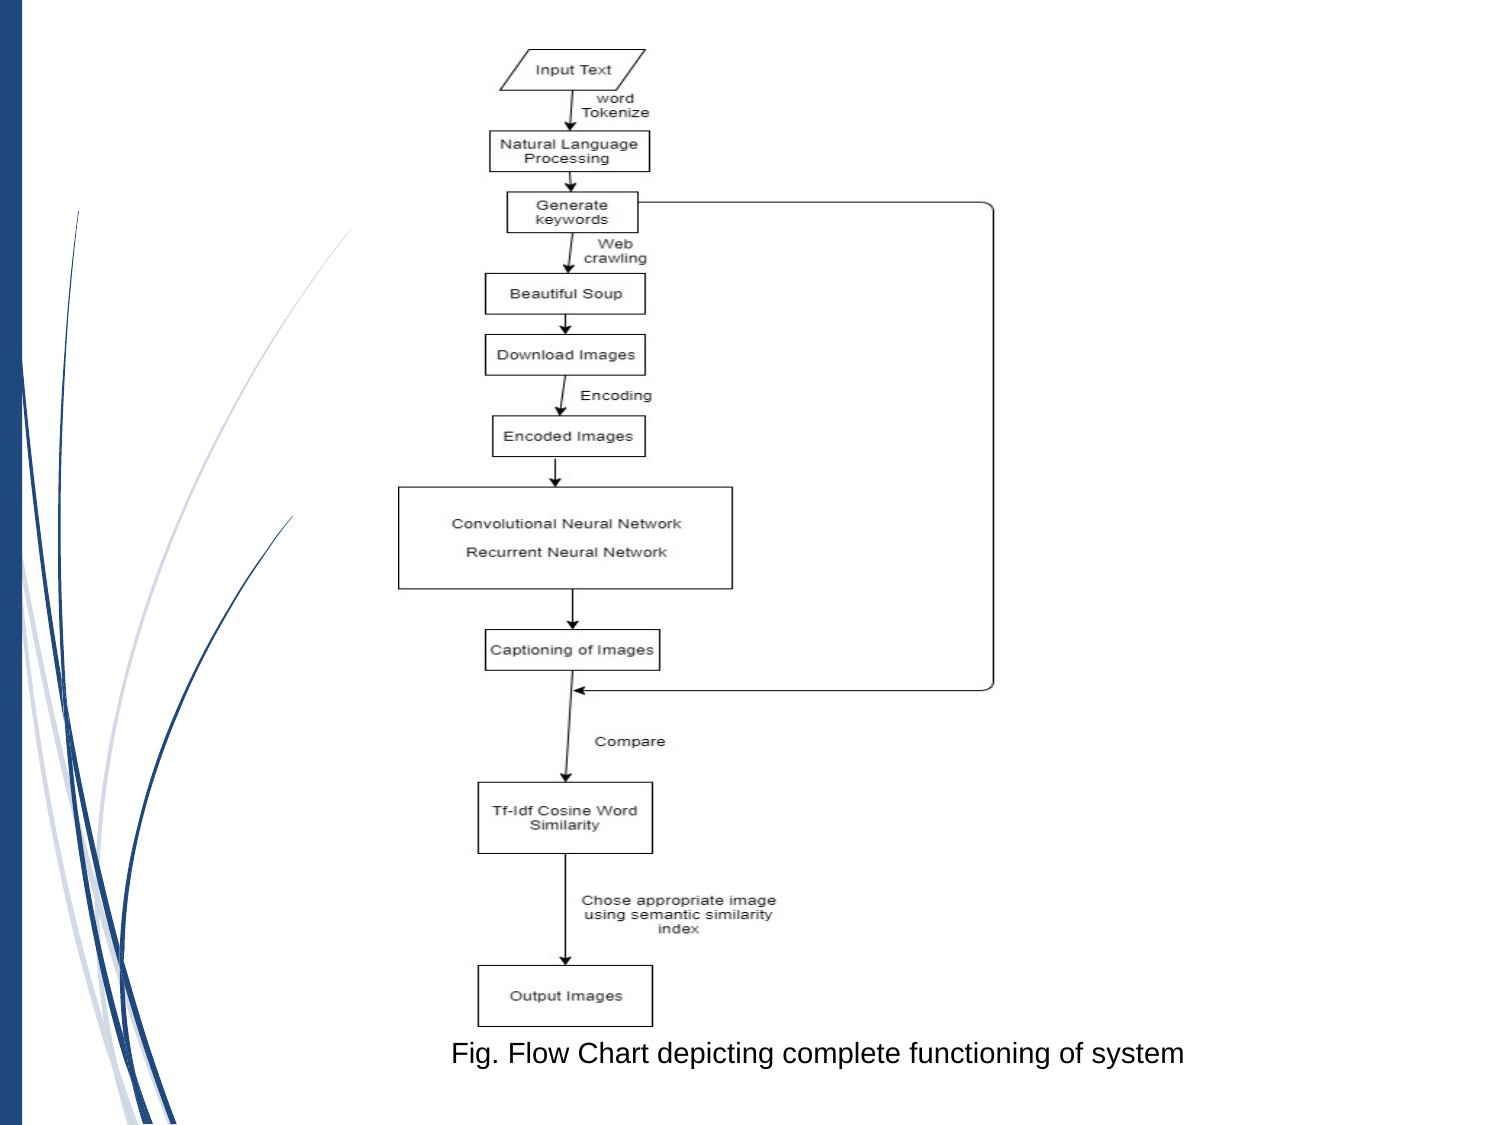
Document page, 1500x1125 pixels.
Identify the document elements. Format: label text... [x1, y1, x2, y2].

text_box Fig. Flow Chart depicting complete functioning of system [436, 1027, 1380, 1077]
picture [398, 49, 1006, 1028]
